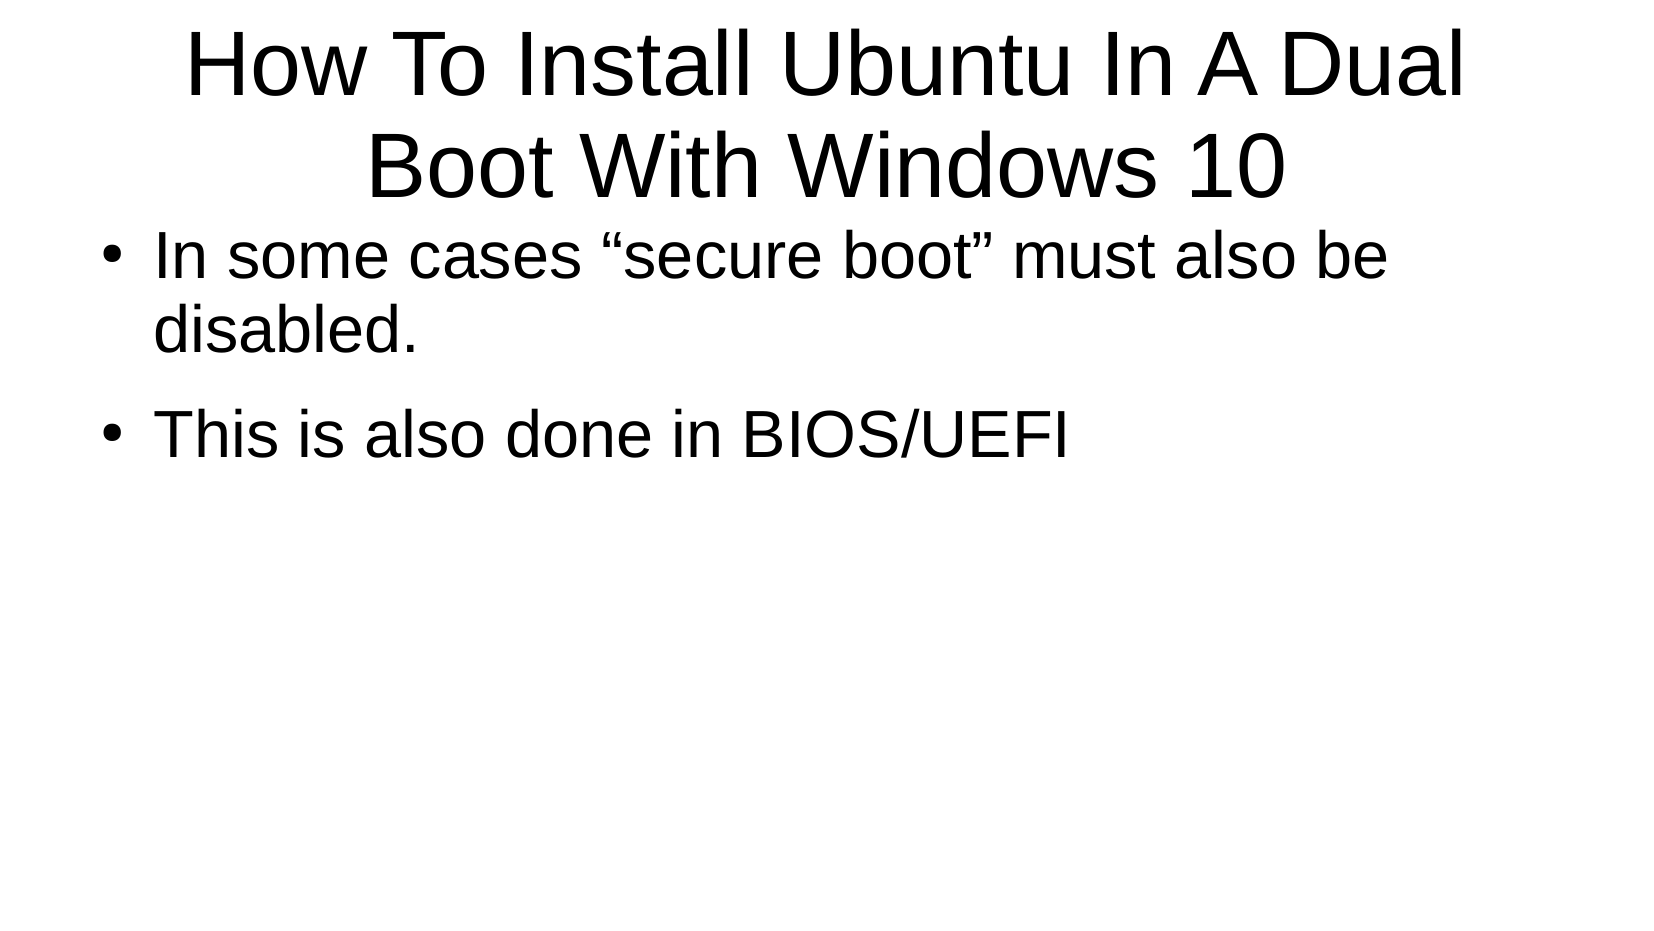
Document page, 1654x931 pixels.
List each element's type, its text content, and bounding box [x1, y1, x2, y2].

title How To Install Ubuntu In A Dual Boot With Windows 10 [82, 12, 1571, 217]
list In some cases “secure boot” must also be disabled. This is also done in BIOS/UEFI [82, 217, 1571, 758]
